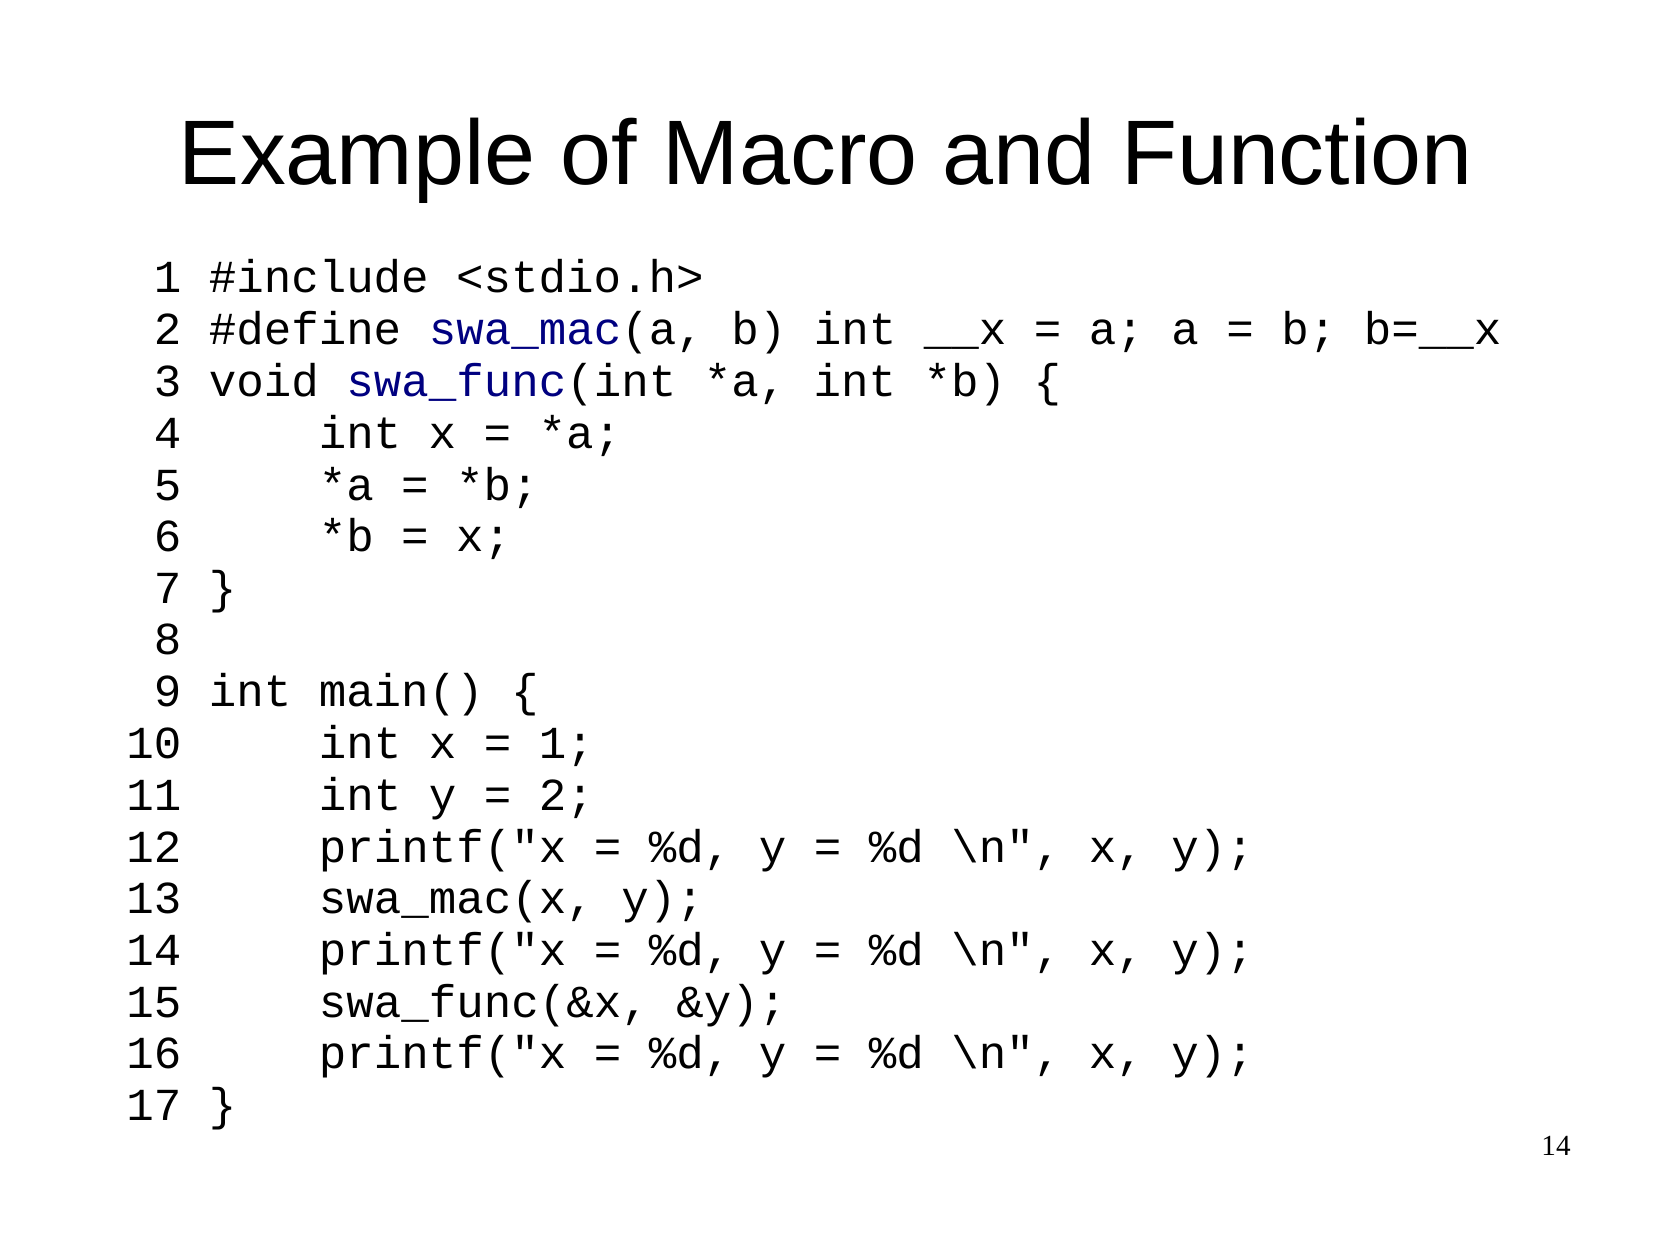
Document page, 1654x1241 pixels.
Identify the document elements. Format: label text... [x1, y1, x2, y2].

title Example of Macro and Function [82, 49, 1571, 257]
text_box 1 #include <stdio.h> 2 #define swa_mac(a, b) int __x = a; a = b; b=__x 3 void swa_func(int *a, int *b) { 4 int x = *a; 5 *a = *b; 6 *b = x; 7 } 8 9 int main() { 10 int x = 1; 11 int y = 2; 12 printf("x = %d, y = %d \n", x, y); 13 swa_mac(x, y); 14 printf("x = %d, y = %d \n", x, y); 15 swa_func(&x, &y); 16 printf("x = %d, y = %d \n", x, y); 17 } [84, 247, 1517, 1147]
